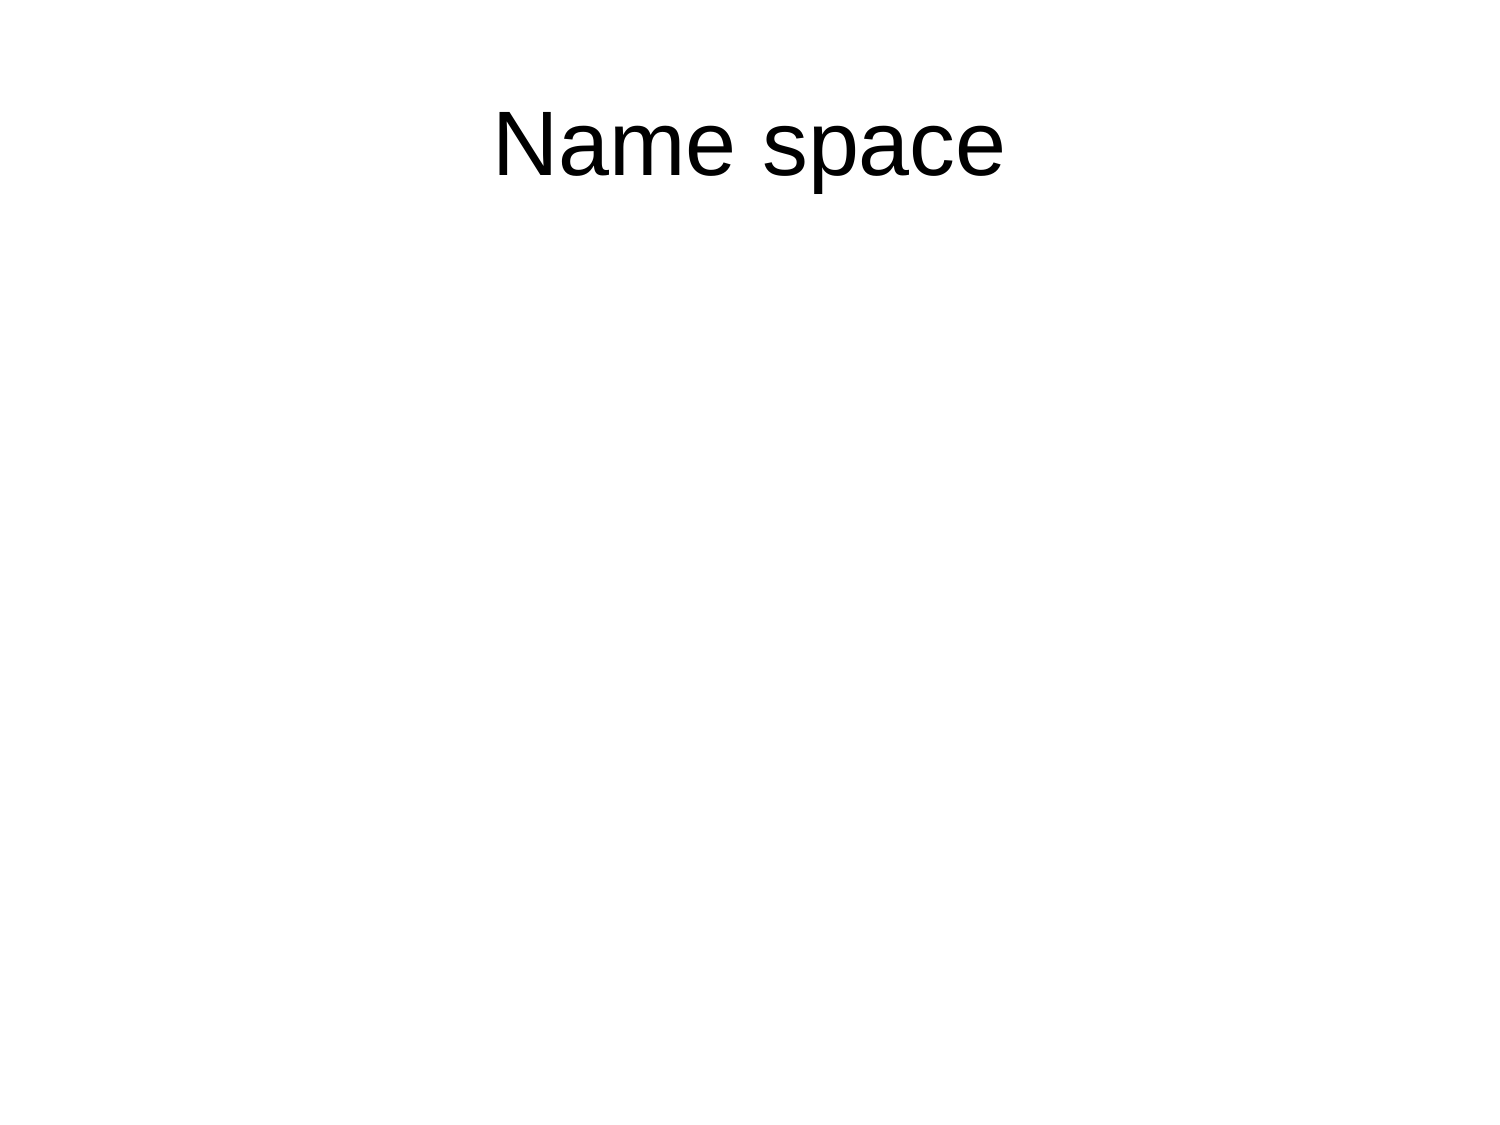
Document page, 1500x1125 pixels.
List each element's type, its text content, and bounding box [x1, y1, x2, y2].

title Name space [75, 45, 1426, 233]
